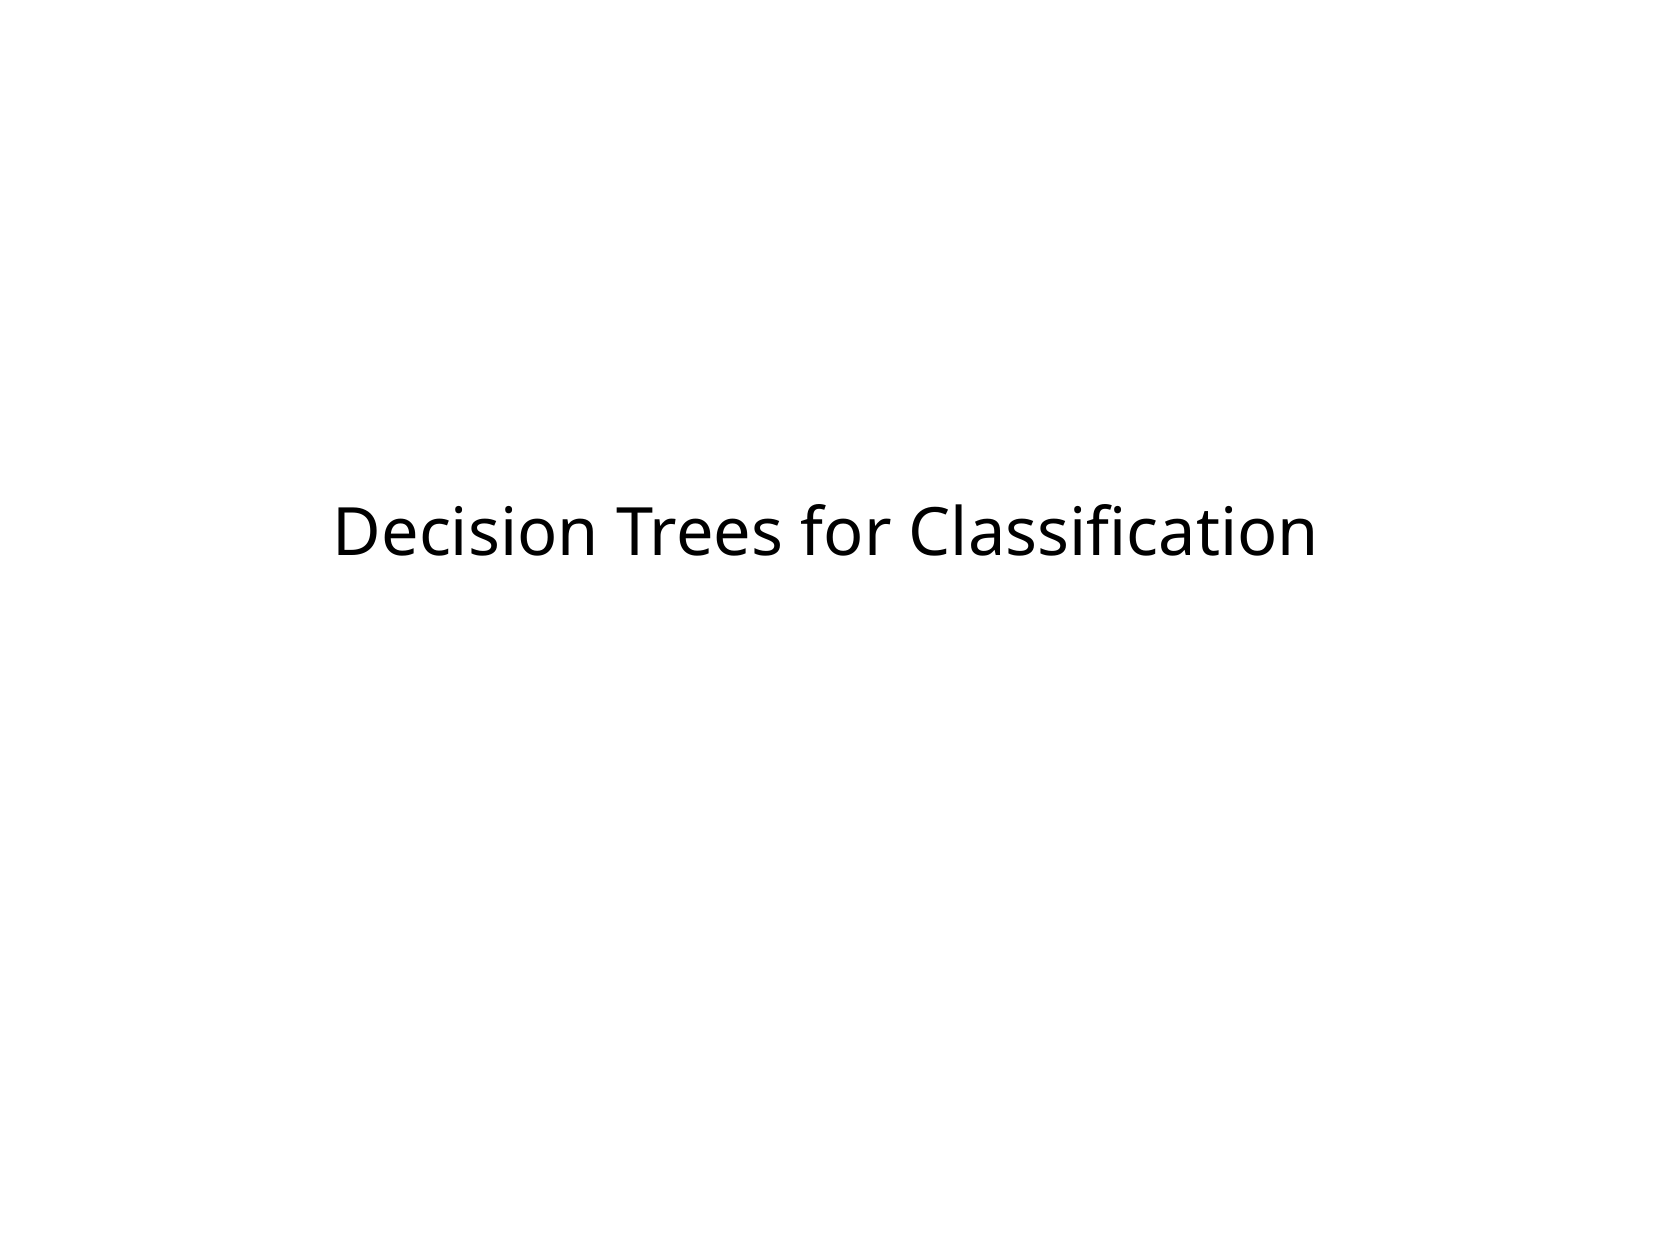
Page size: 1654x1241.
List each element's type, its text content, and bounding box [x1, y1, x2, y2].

subtitle Decision Trees for Classification [82, 49, 1571, 1010]
